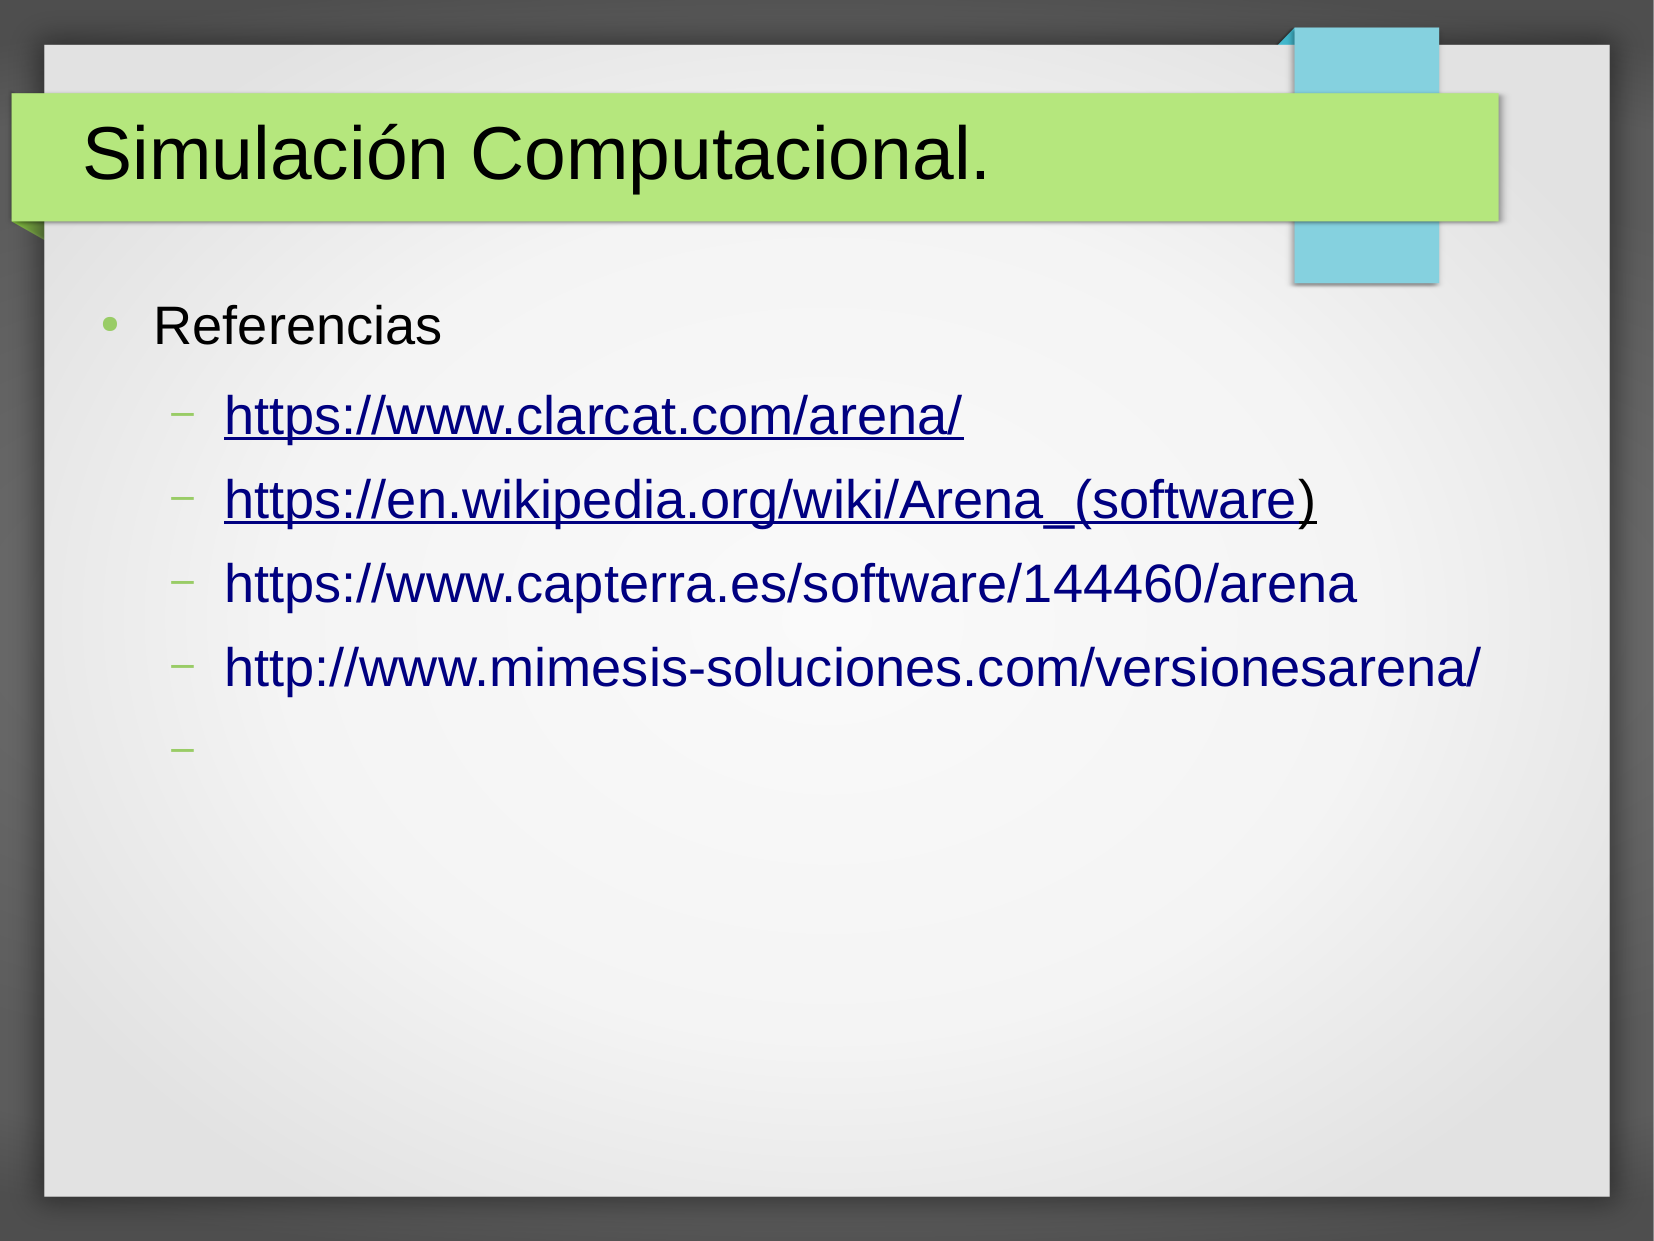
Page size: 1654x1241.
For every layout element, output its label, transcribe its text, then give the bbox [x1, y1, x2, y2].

title Simulación Computacional. [82, 94, 1264, 213]
list Referencias https://www.clarcat.com/arena/ https://en.wikipedia.org/wiki/Arena_(software) https://www.capterra.es/software/144460/arena http://www.mimesis-soluciones.com/versionesarena/ [82, 295, 1571, 1015]
picture [0, 0, 1654, 1241]
